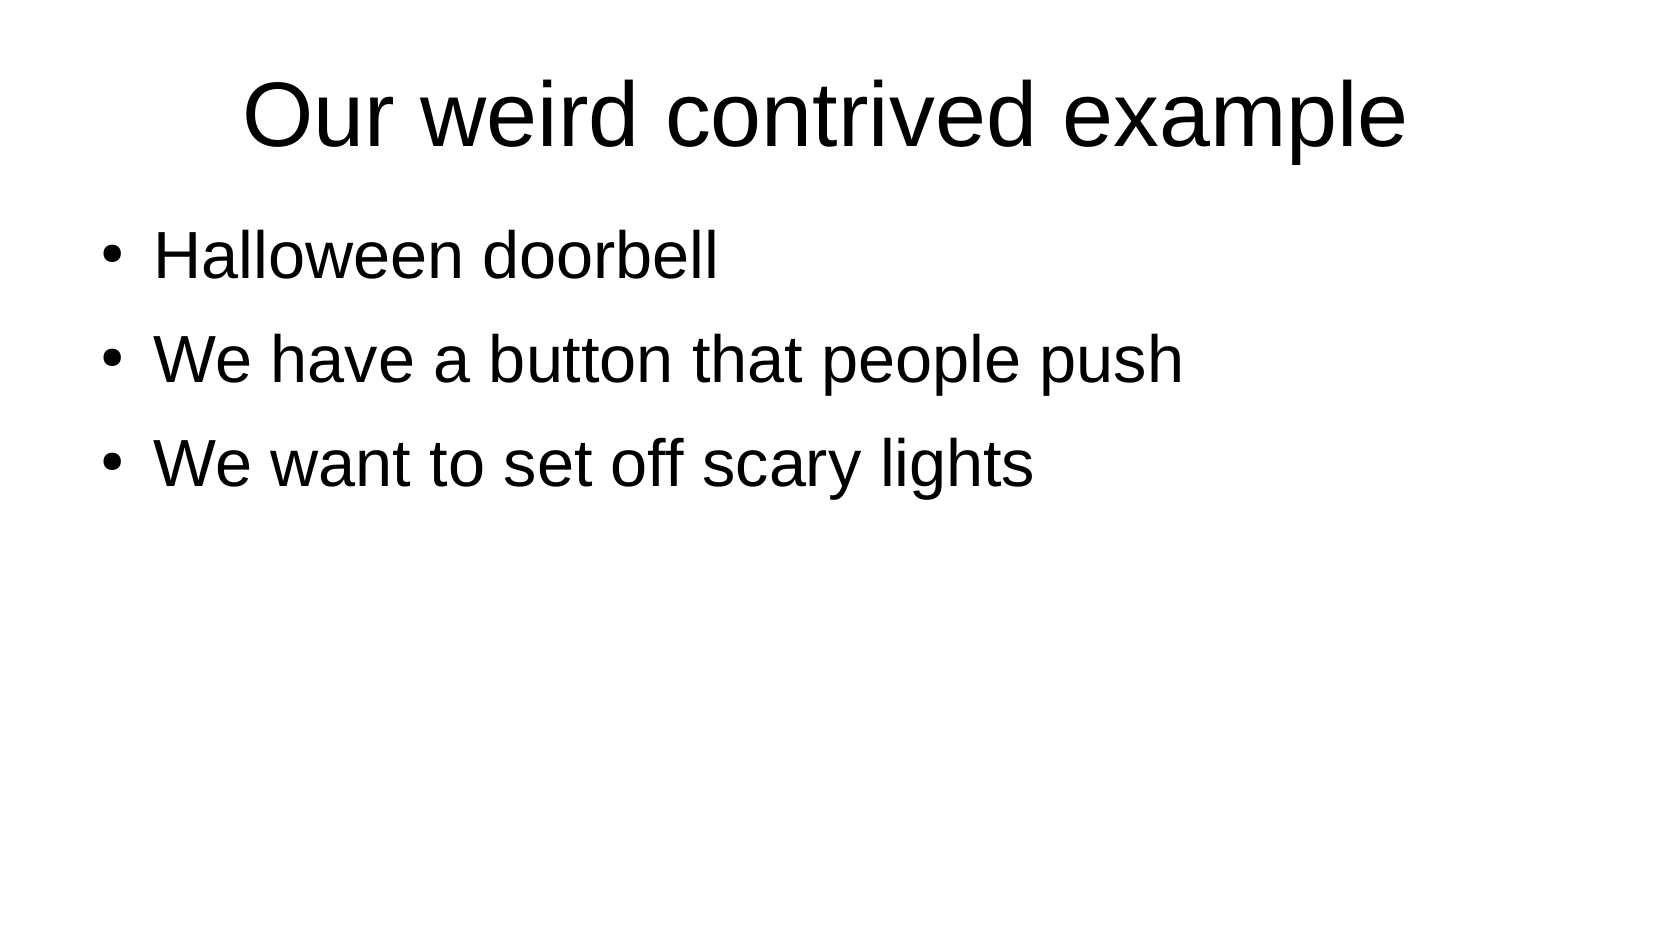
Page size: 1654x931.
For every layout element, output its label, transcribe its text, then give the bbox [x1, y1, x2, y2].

list Halloween doorbell We have a button that people push We want to set off scary lights [82, 217, 1571, 758]
title Our weird contrived example [82, 37, 1571, 193]
